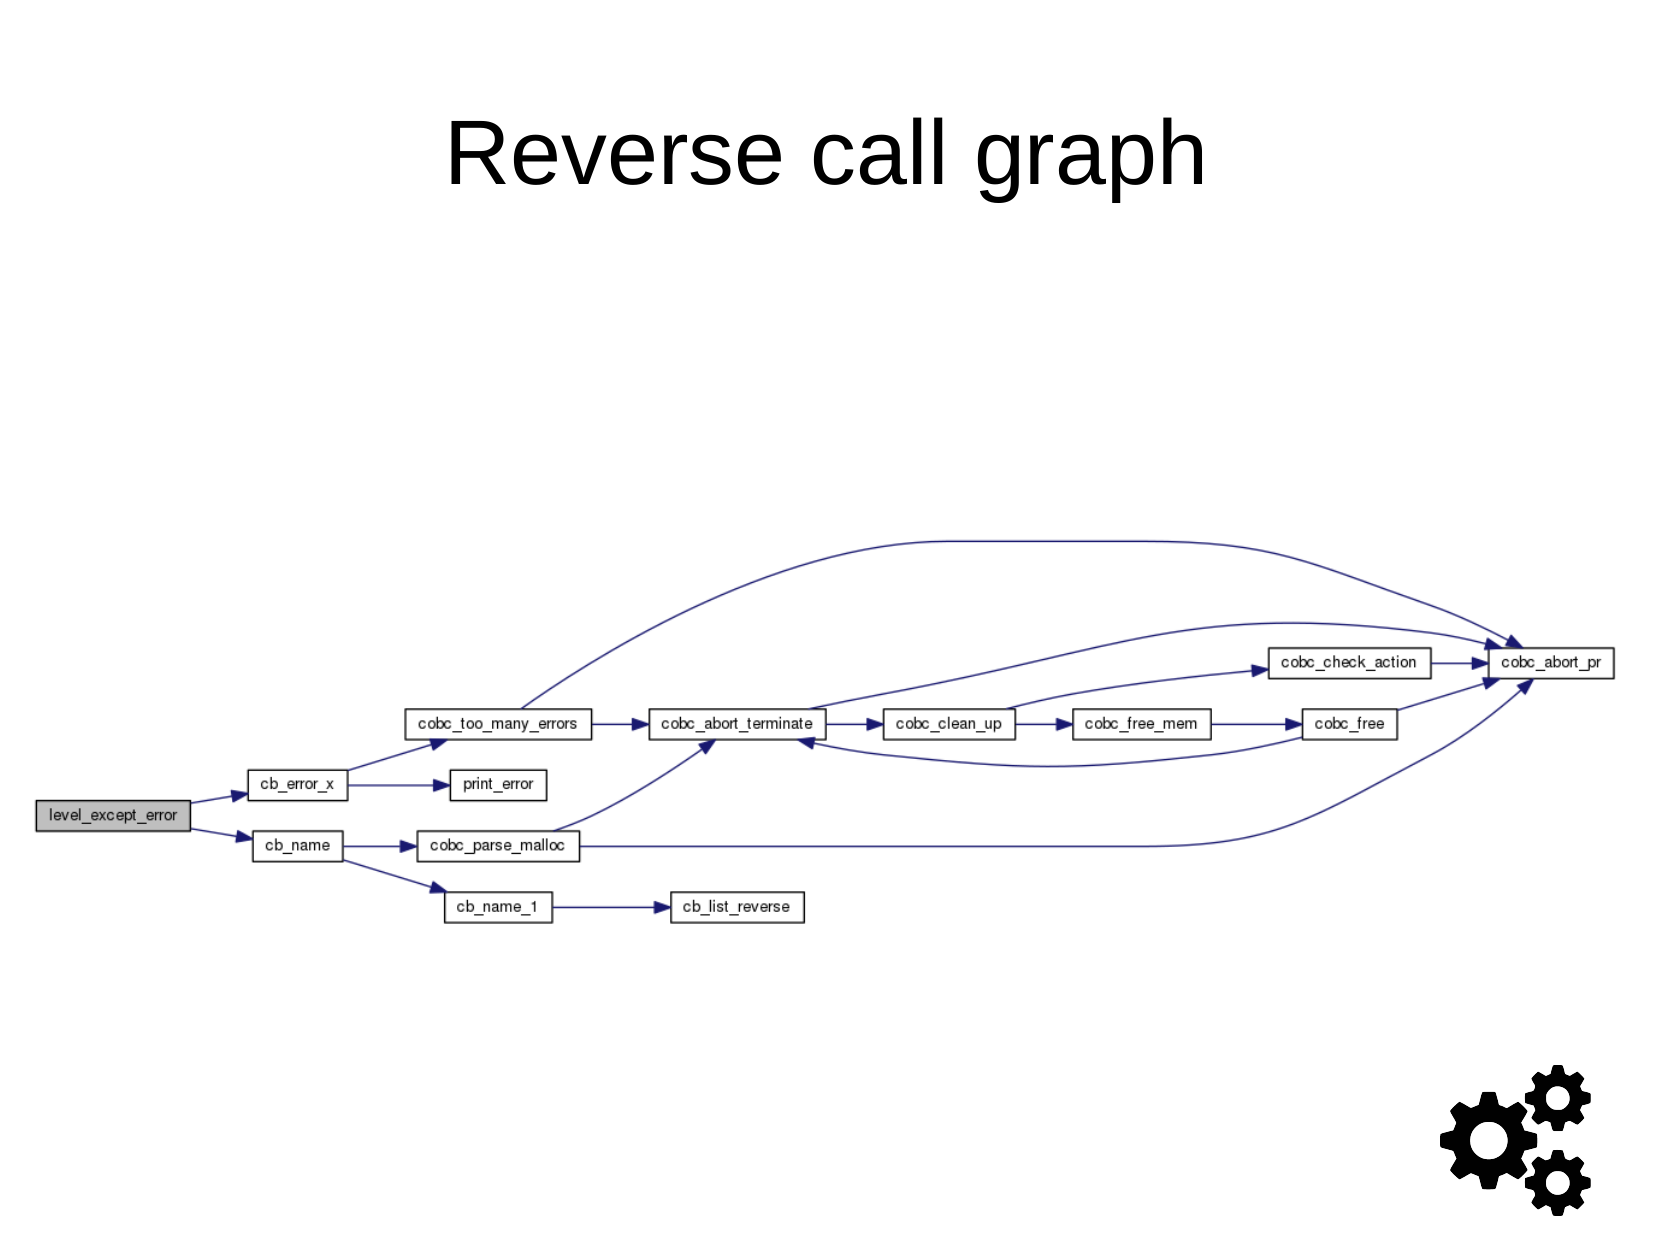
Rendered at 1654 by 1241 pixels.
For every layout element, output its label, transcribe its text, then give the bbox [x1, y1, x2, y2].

picture [1440, 1065, 1591, 1216]
picture [30, 535, 1620, 931]
title Reverse call graph [82, 49, 1571, 257]
